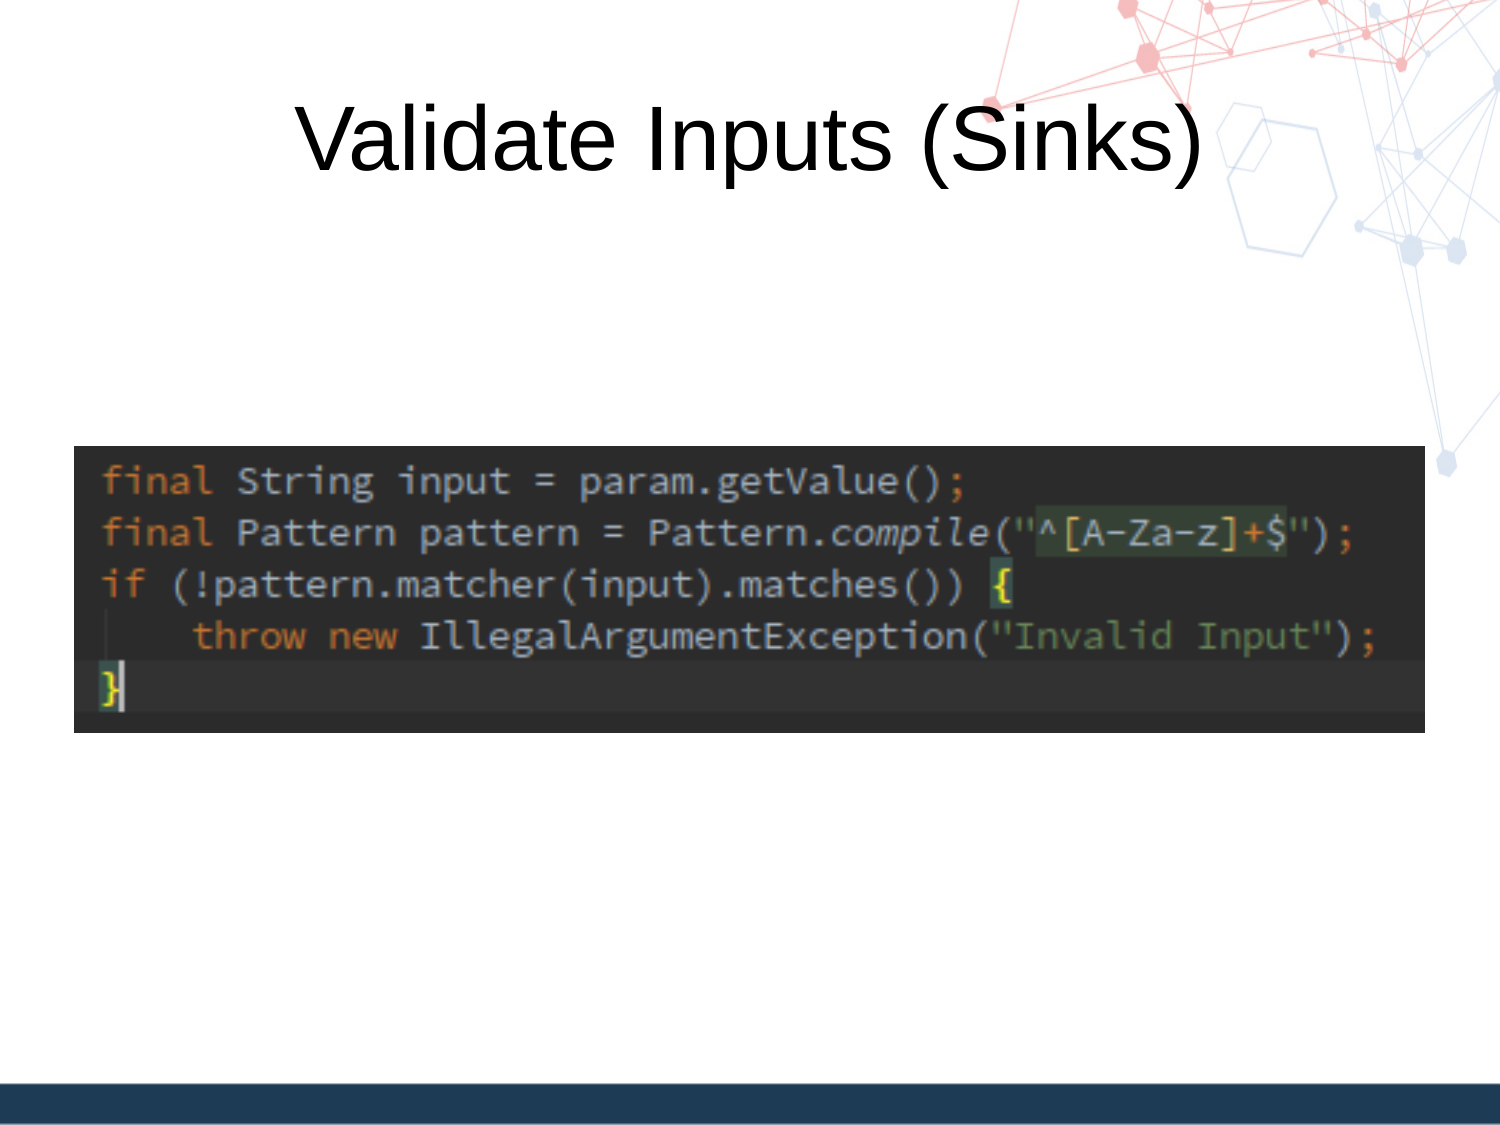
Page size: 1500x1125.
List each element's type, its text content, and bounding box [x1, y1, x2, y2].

picture [0, 0, 1500, 1125]
title Validate Inputs (Sinks) [75, 44, 1425, 233]
